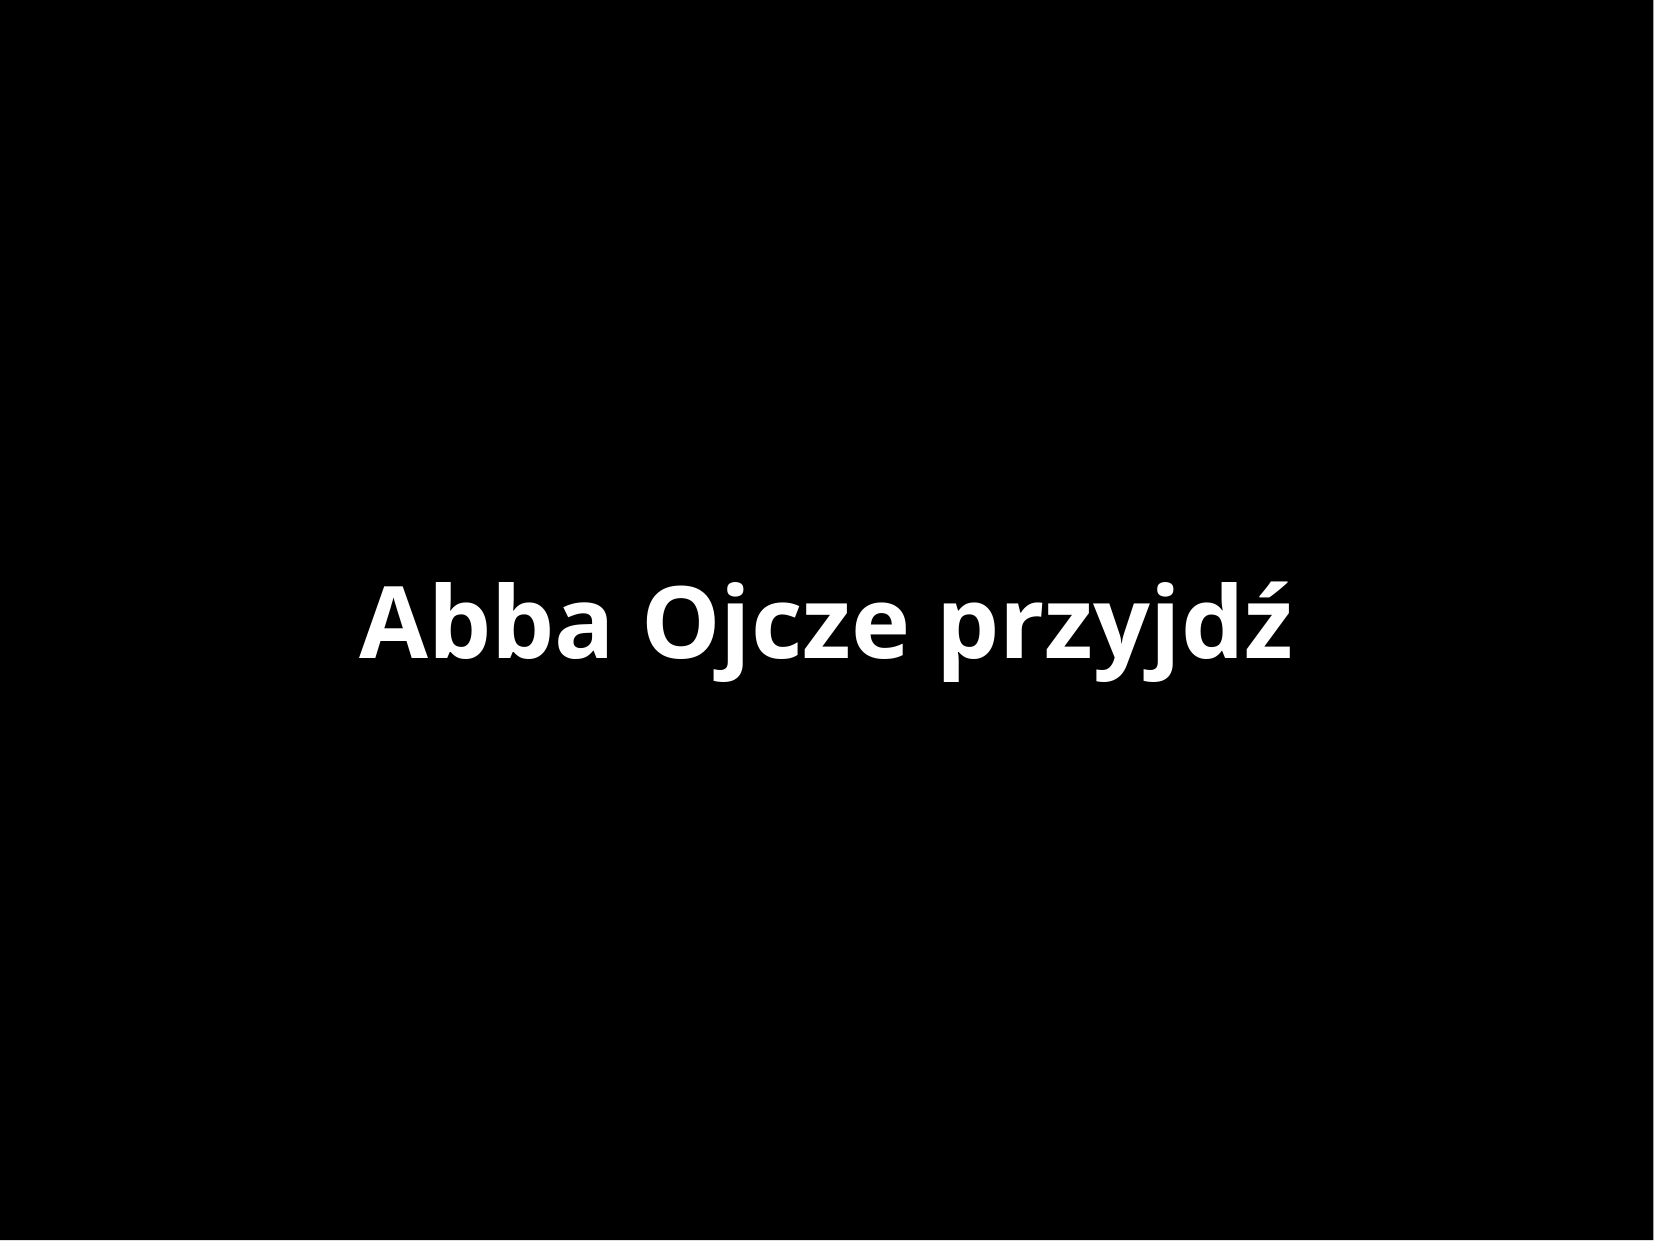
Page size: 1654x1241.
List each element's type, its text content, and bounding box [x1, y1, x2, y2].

title Abba Ojcze przyjdź [0, 0, 1654, 1241]
